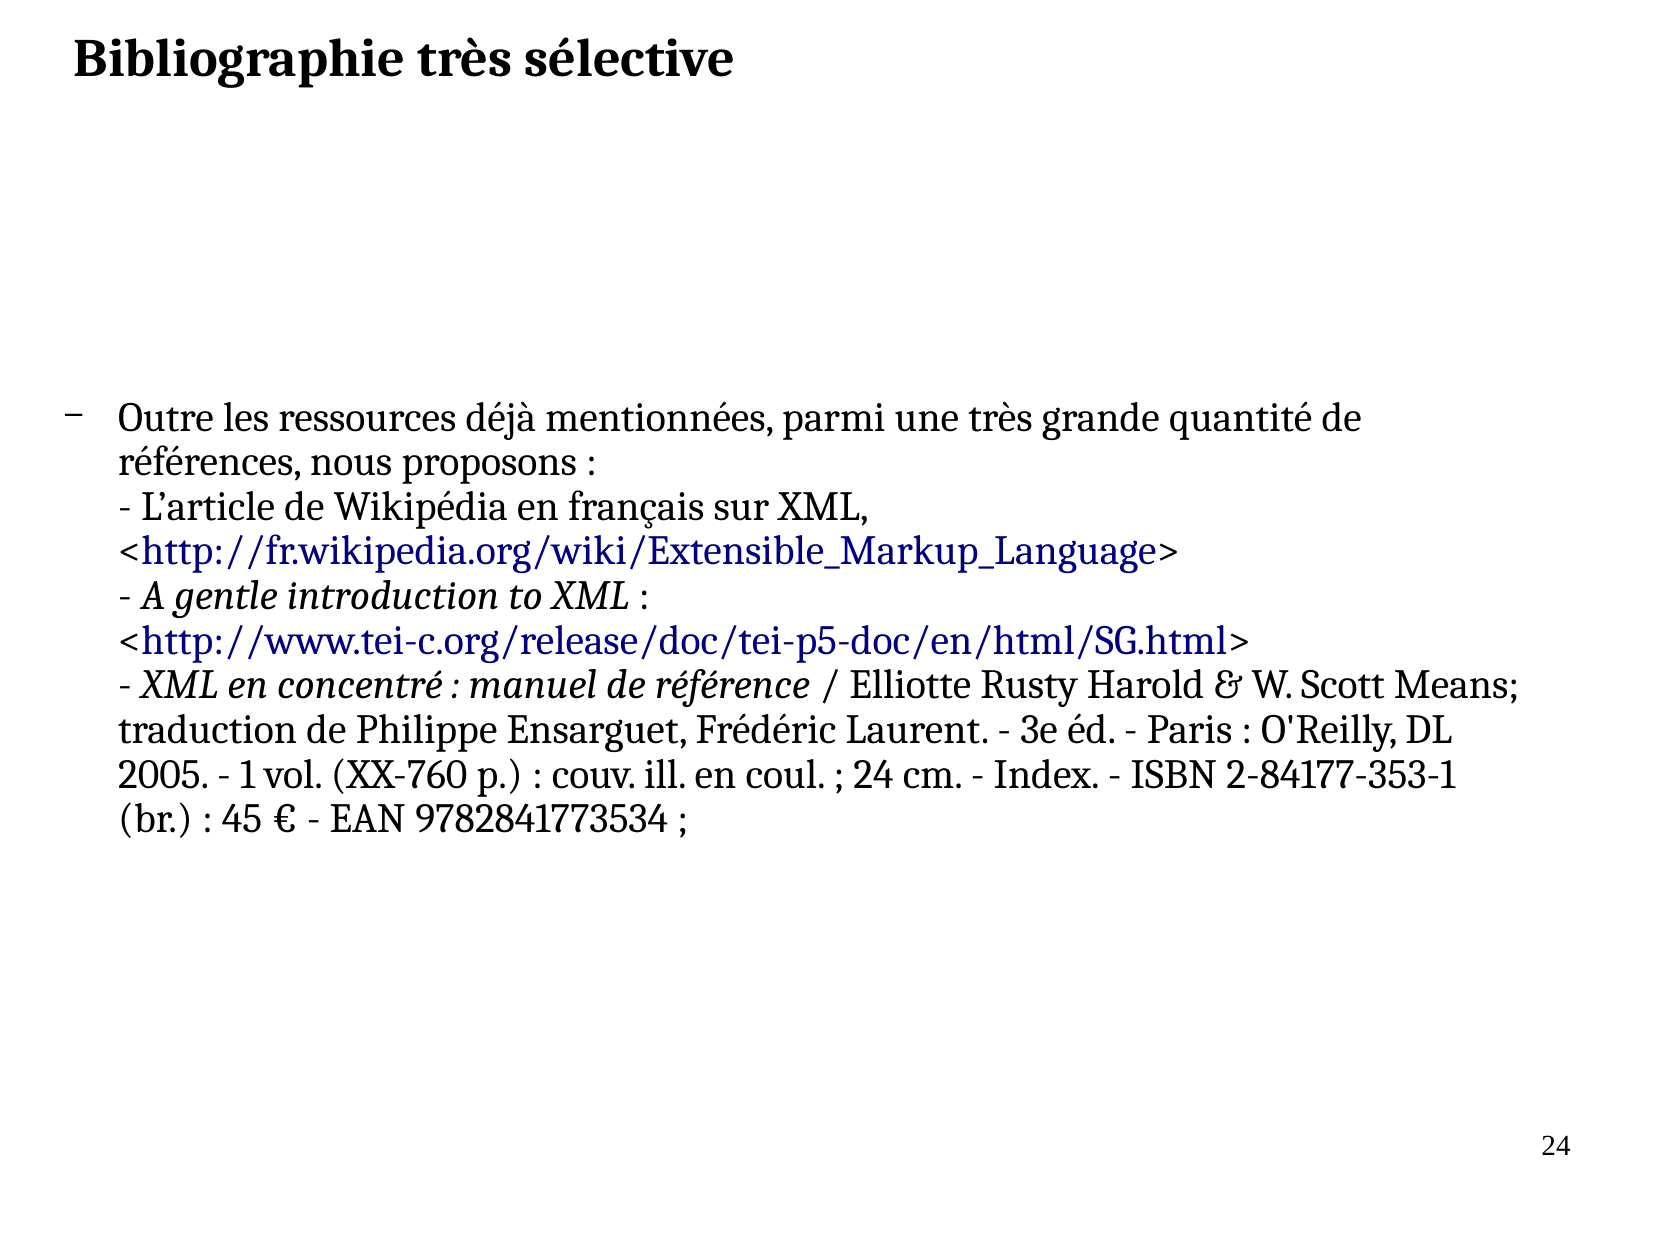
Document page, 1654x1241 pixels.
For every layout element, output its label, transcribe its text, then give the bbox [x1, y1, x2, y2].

subtitle Outre les ressources déjà mentionnées, parmi une très grande quantité de références, nous proposons : - L’article de Wikipédia en français sur XML, <http://fr.wikipedia.org/wiki/Extensible_Markup_Language> - A gentle introduction to XML : <http://www.tei-c.org/release/doc/tei-p5-doc/en/html/SG.html> - XML en concentré : manuel de référence / Elliotte Rusty Harold & W. Scott Means; traduction de Philippe Ensarguet, Frédéric Laurent. - 3e éd. - Paris : O'Reilly, DL 2005. - 1 vol. (XX-760 p.) : couv. ill. en coul. ; 24 cm. - Index. - ISBN 2-84177-353-1 (br.) : 45 € - EAN 9782841773534 ; [47, 163, 1536, 1203]
title Bibliographie très sélective [0, 0, 1654, 119]
